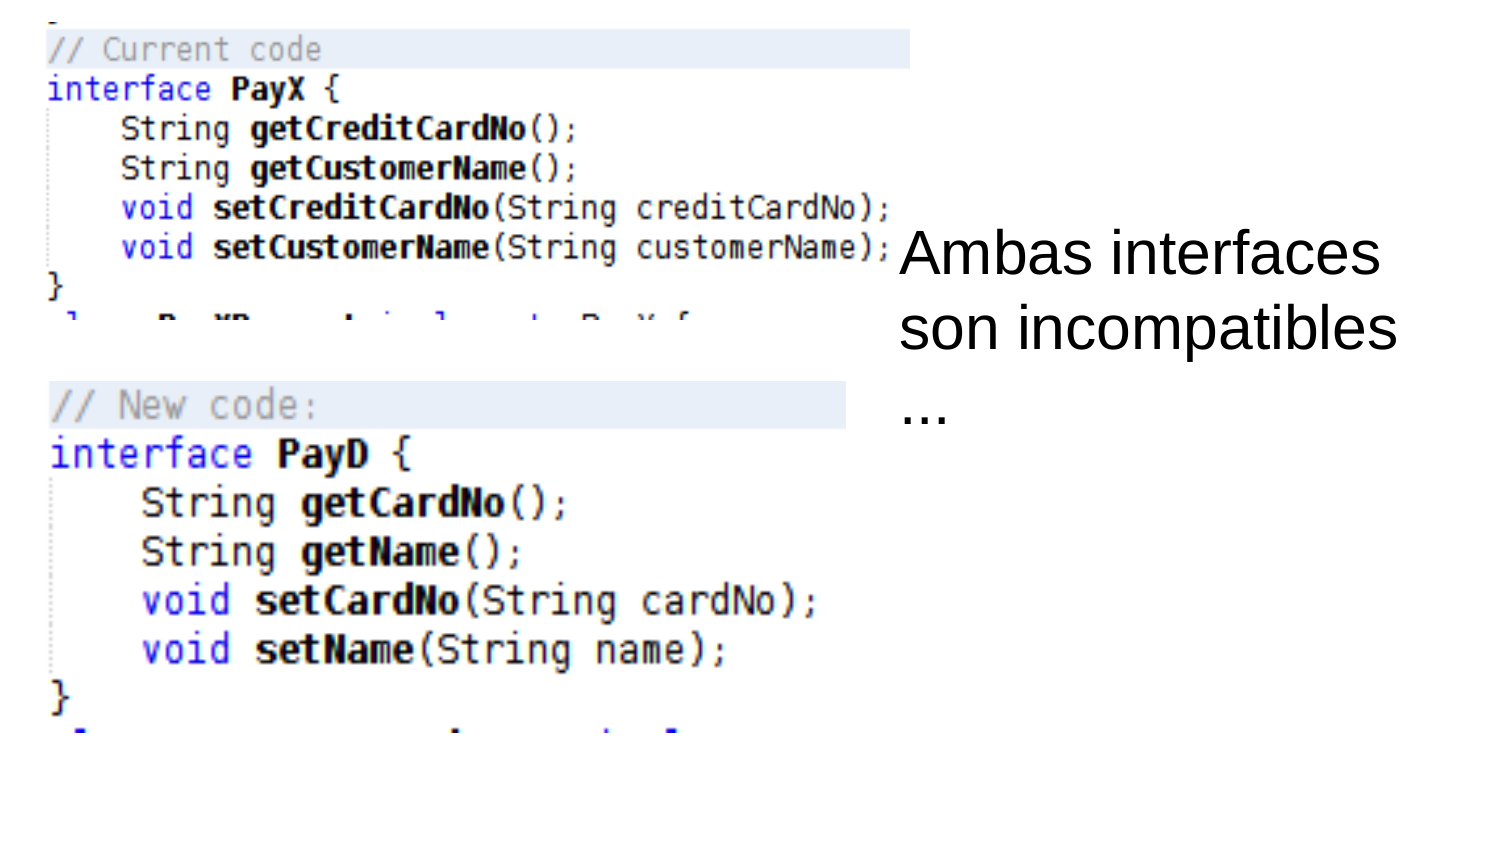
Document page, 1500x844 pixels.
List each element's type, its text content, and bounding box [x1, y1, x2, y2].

picture [34, 22, 910, 320]
picture [34, 381, 846, 733]
list Ambas interfaces son incompatibles ... [884, 196, 1425, 523]
